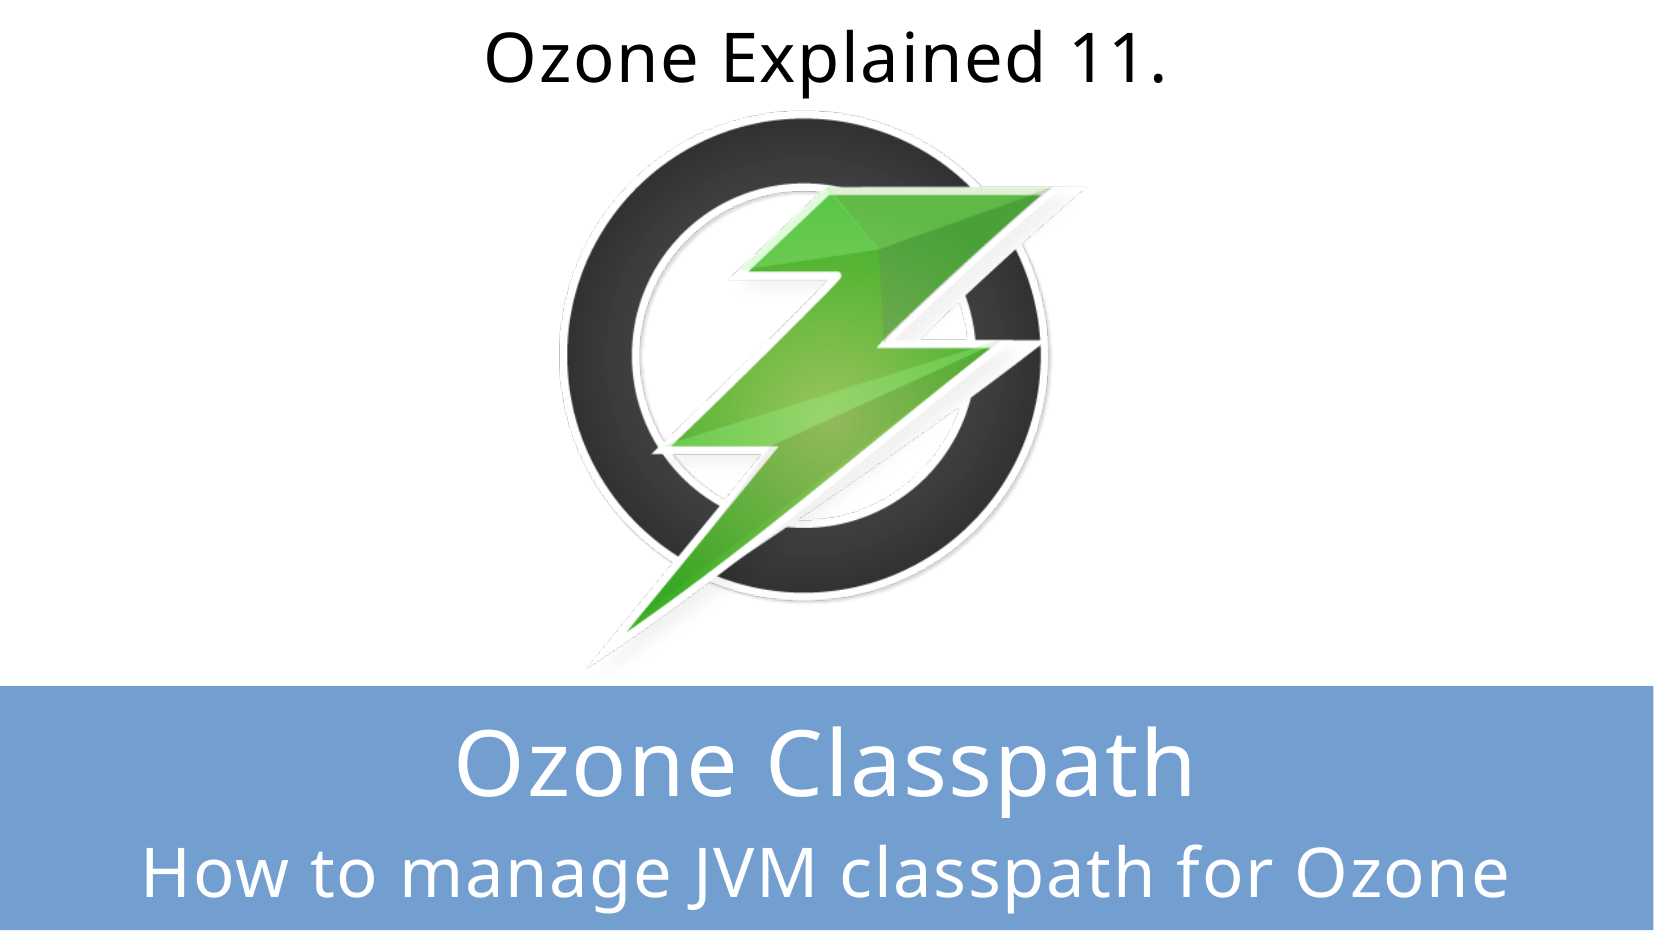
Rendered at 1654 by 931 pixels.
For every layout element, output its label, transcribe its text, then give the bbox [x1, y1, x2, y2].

title Ozone Classpath How to manage JVM classpath for Ozone [0, 686, 1654, 931]
picture [552, 100, 1094, 675]
title Ozone Explained 11. [0, 8, 1654, 105]
